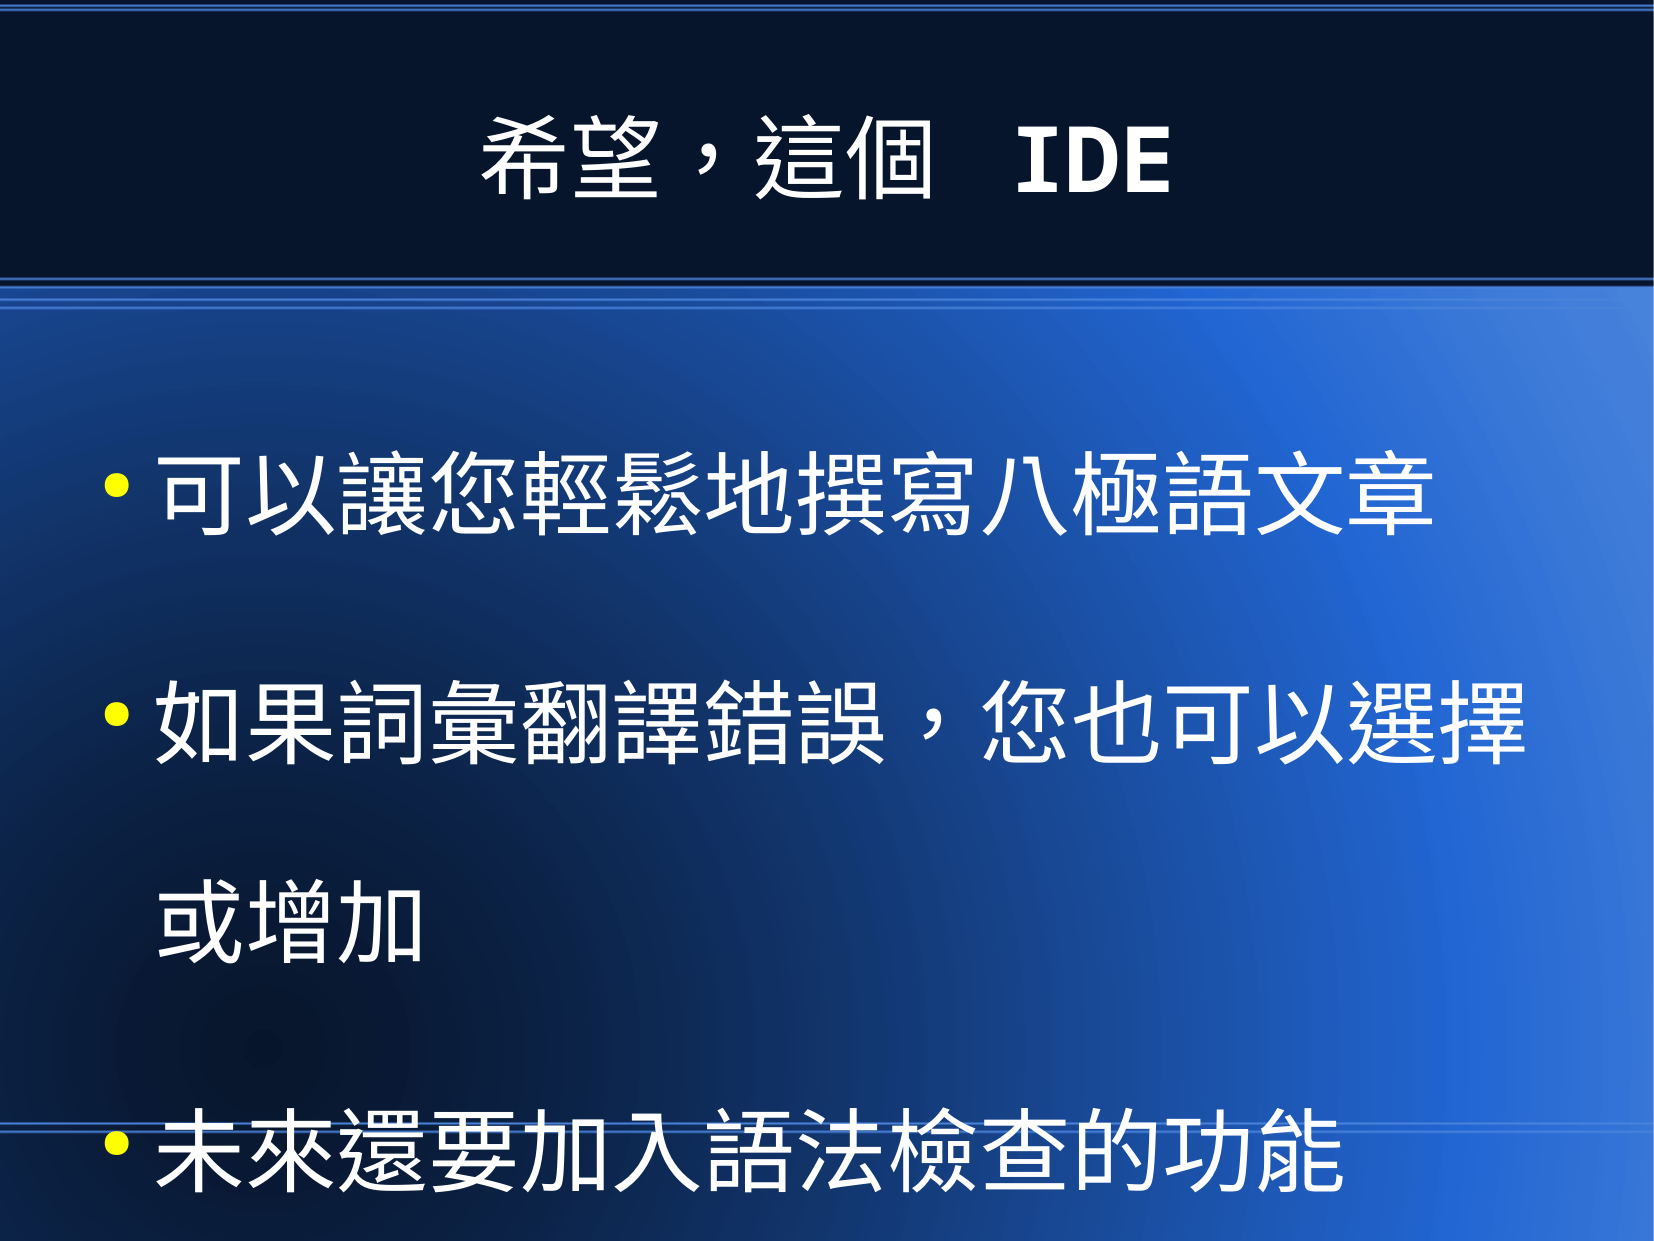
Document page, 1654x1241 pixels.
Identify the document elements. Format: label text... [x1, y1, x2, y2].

title 希望，這個 IDE [82, 49, 1571, 257]
picture [0, 0, 1654, 1241]
list 可以讓您輕鬆地撰寫八極語文章 如果詞彙翻譯錯誤，您也可以選擇或增加 未來還要加入語法檢查的功能 [82, 355, 1571, 1241]
